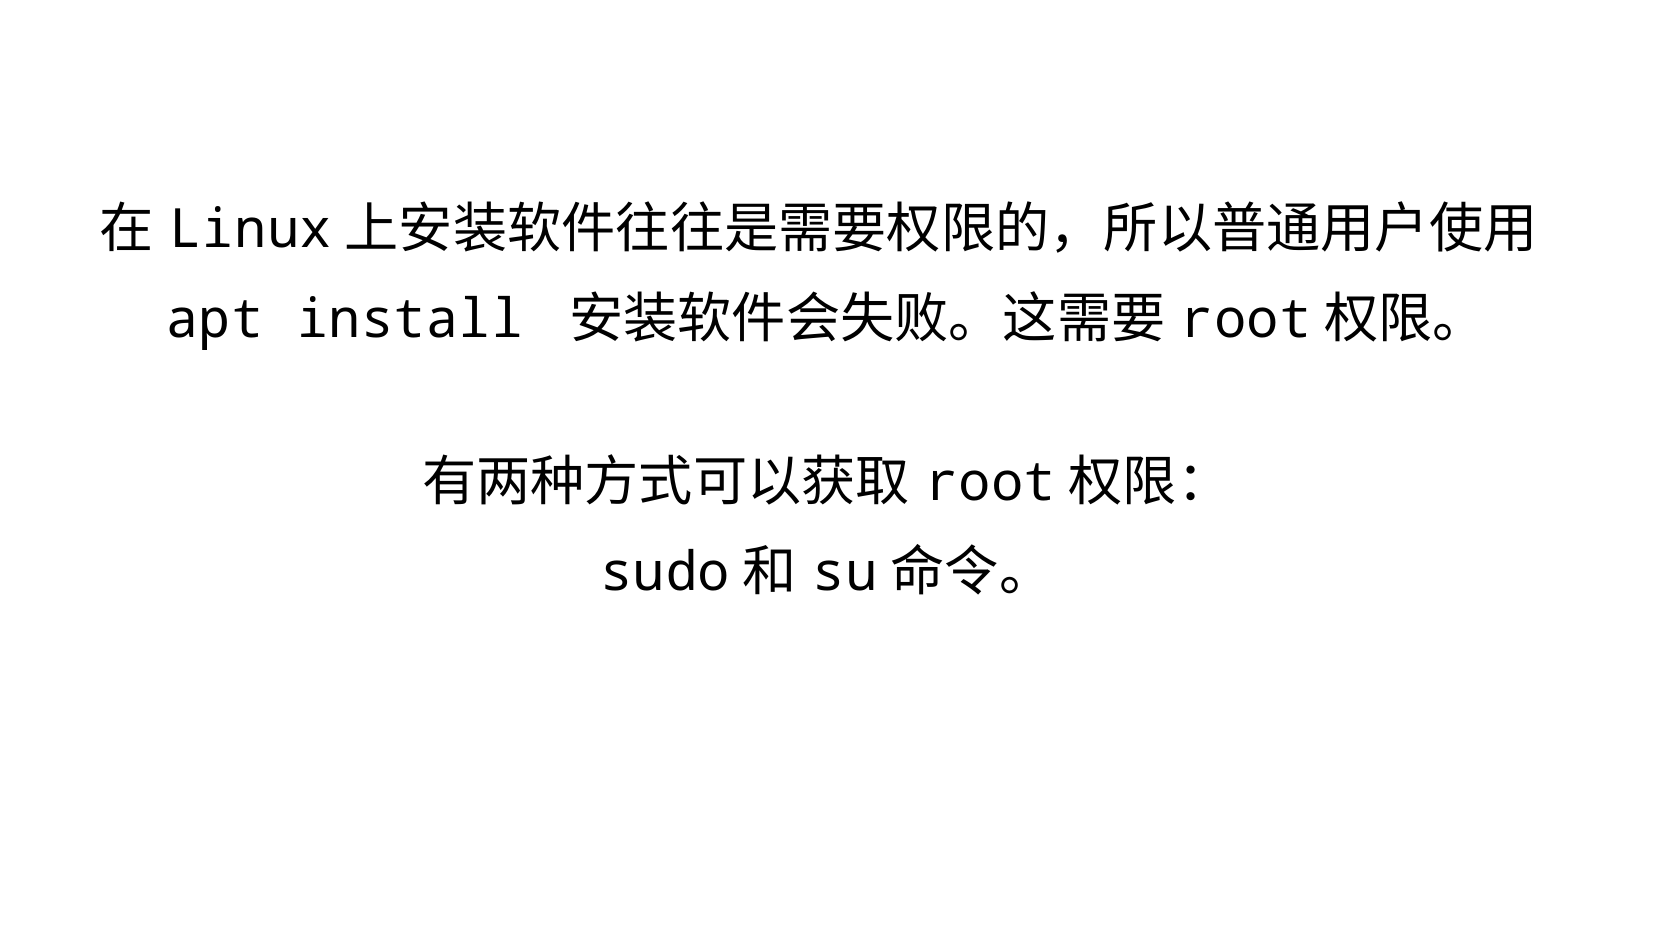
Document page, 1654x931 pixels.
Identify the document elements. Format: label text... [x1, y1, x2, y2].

subtitle 在Linux上安装软件往往是需要权限的，所以普通用户使用apt install 安装软件会失败。这需要root权限。 有两种方式可以获取root权限： sudo和su命令。 [82, 37, 1571, 742]
